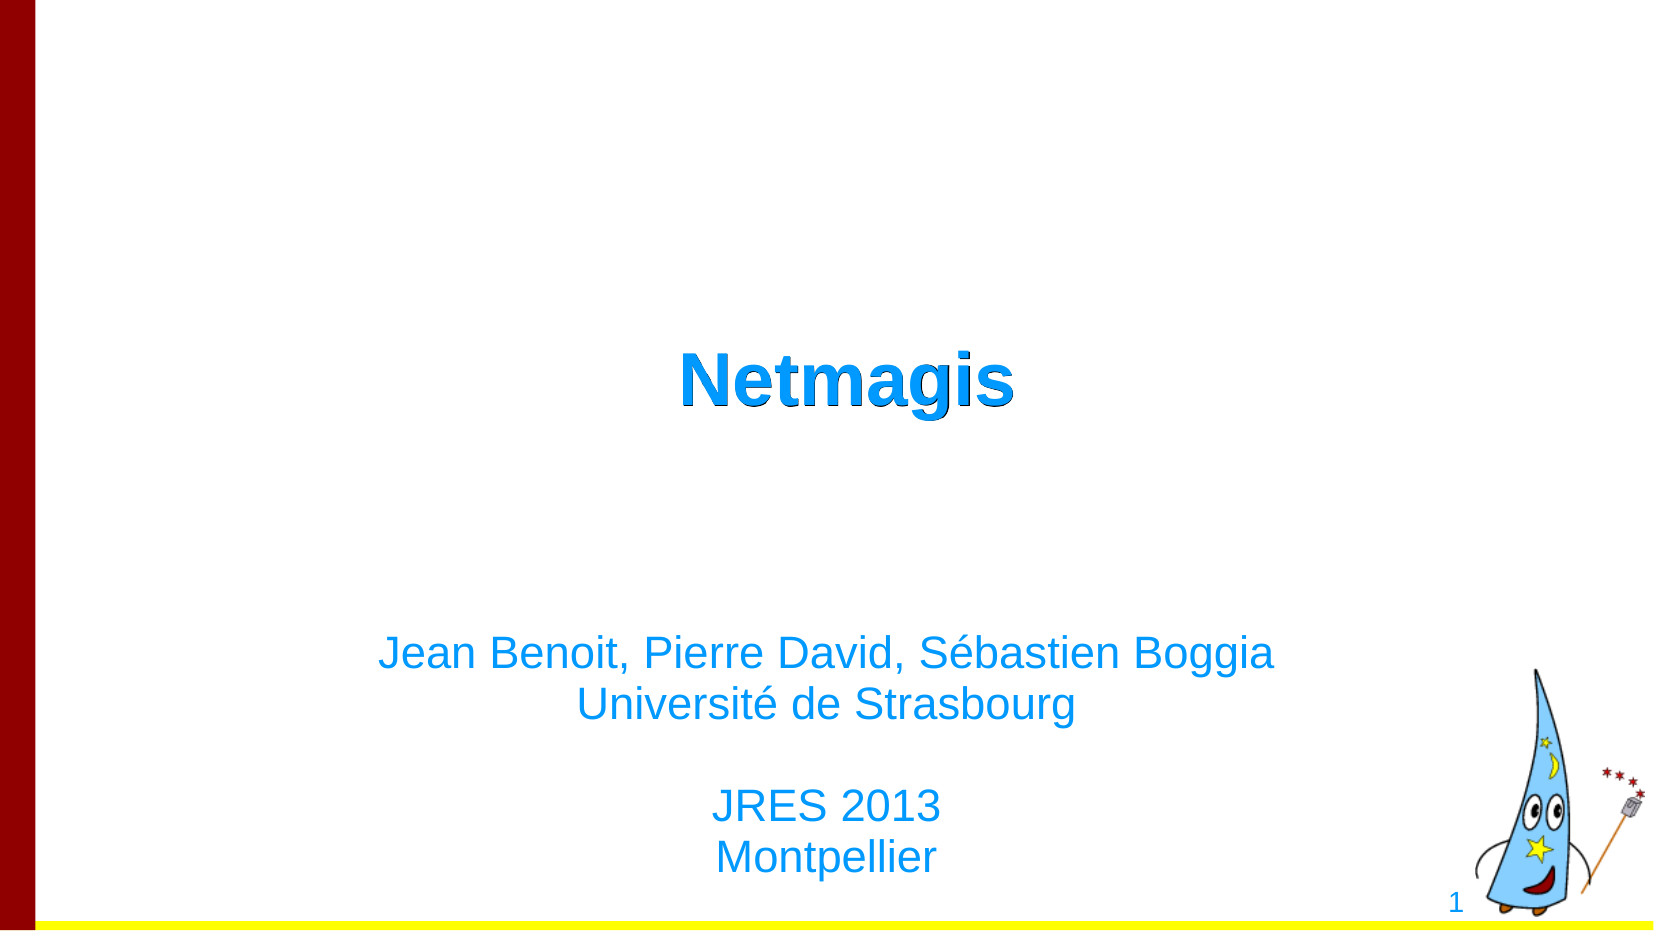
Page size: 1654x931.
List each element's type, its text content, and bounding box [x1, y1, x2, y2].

title Netmagis [94, 240, 1601, 519]
subtitle Jean Benoit, Pierre David, Sébastien Boggia Université de Strasbourg JRES 2013 Montpellier [82, 575, 1571, 883]
picture [1475, 668, 1645, 917]
